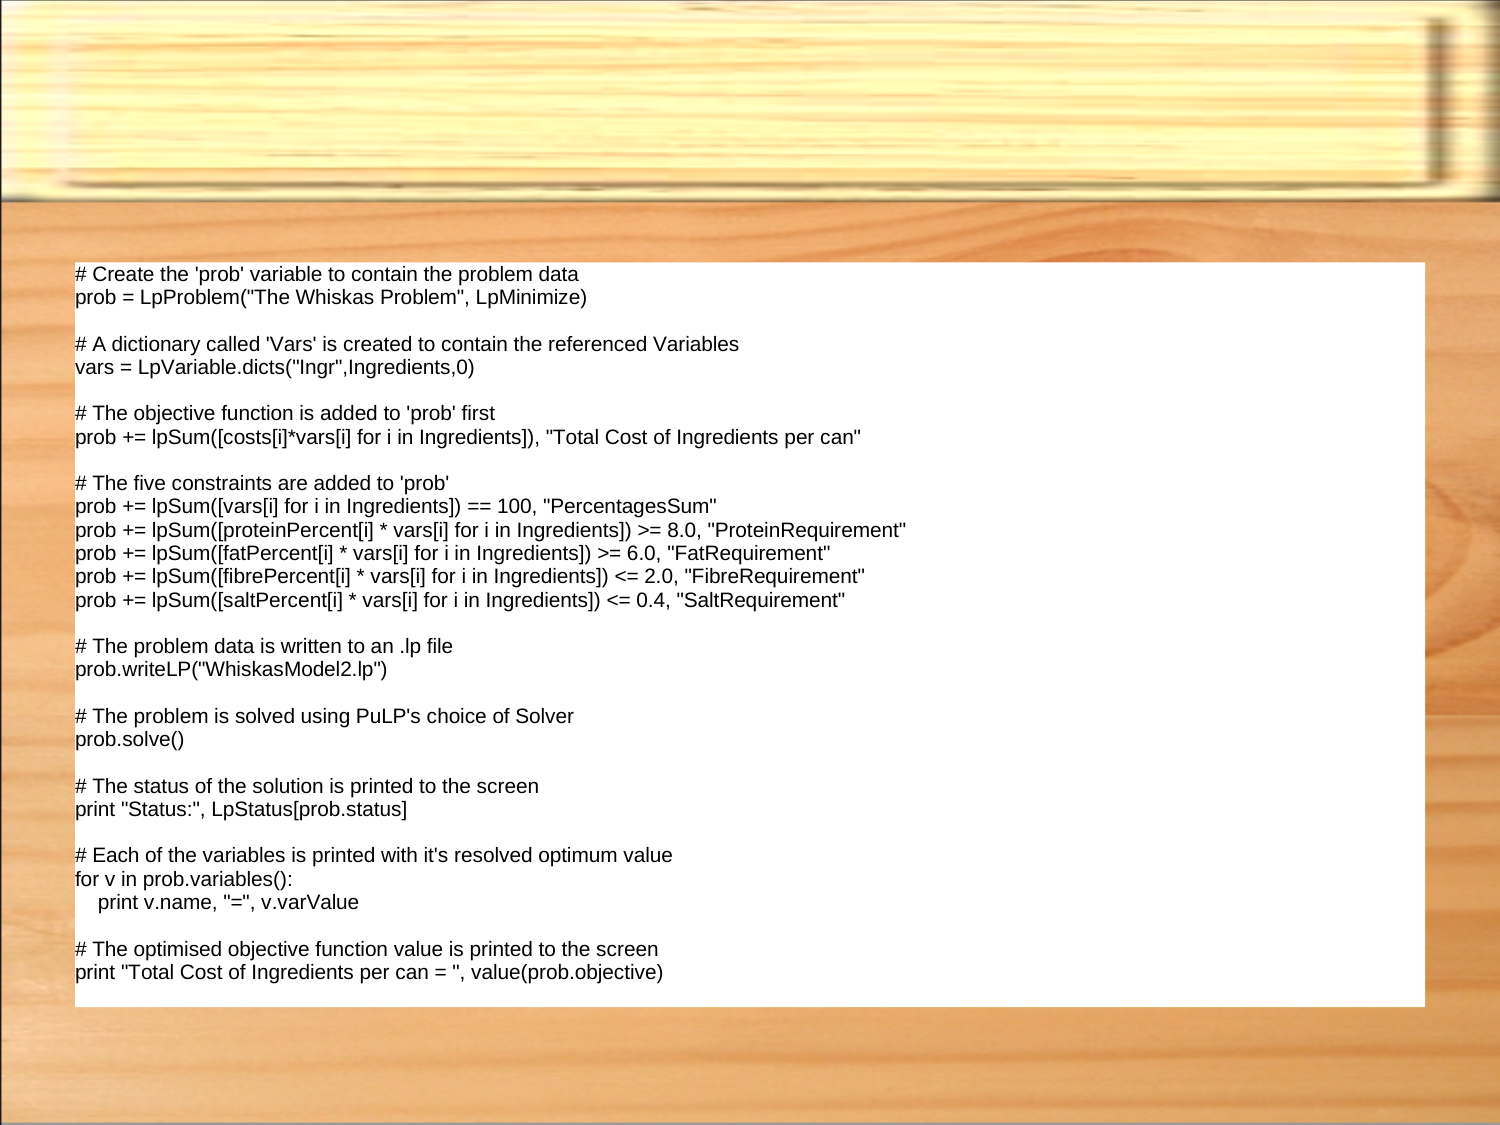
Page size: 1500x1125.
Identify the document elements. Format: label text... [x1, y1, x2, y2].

list # Create the 'prob' variable to contain the problem data prob = LpProblem("The Whiskas Problem", LpMinimize) # A dictionary called 'Vars' is created to contain the referenced Variables vars = LpVariable.dicts("Ingr",Ingredients,0) # The objective function is added to 'prob' first prob += lpSum([costs[i]*vars[i] for i in Ingredients]), "Total Cost of Ingredients per can" # The five constraints are added to 'prob' prob += lpSum([vars[i] for i in Ingredients]) == 100, "PercentagesSum" prob += lpSum([proteinPercent[i] * vars[i] for i in Ingredients]) >= 8.0, "ProteinRequirement" prob += lpSum([fatPercent[i] * vars[i] for i in Ingredients]) >= 6.0, "FatRequirement" prob += lpSum([fibrePercent[i] * vars[i] for i in Ingredients]) <= 2.0, "FibreRequirement" prob += lpSum([saltPercent[i] * vars[i] for i in Ingredients]) <= 0.4, "SaltRequirement" # The problem data is written to an .lp file prob.writeLP("WhiskasModel2.lp") # The problem is solved using PuLP's choice of Solver prob.solve() # The status of the solution is printed to the screen print "Status:", LpStatus[prob.status] # Each of the variables is printed with it's resolved optimum value for v in prob.variables(): print v.name, "=", v.varValue # The optimised objective function value is printed to the screen print "Total Cost of Ingredients per can = ", value(prob.objective) [75, 262, 1426, 1008]
picture [0, 0, 1500, 1125]
